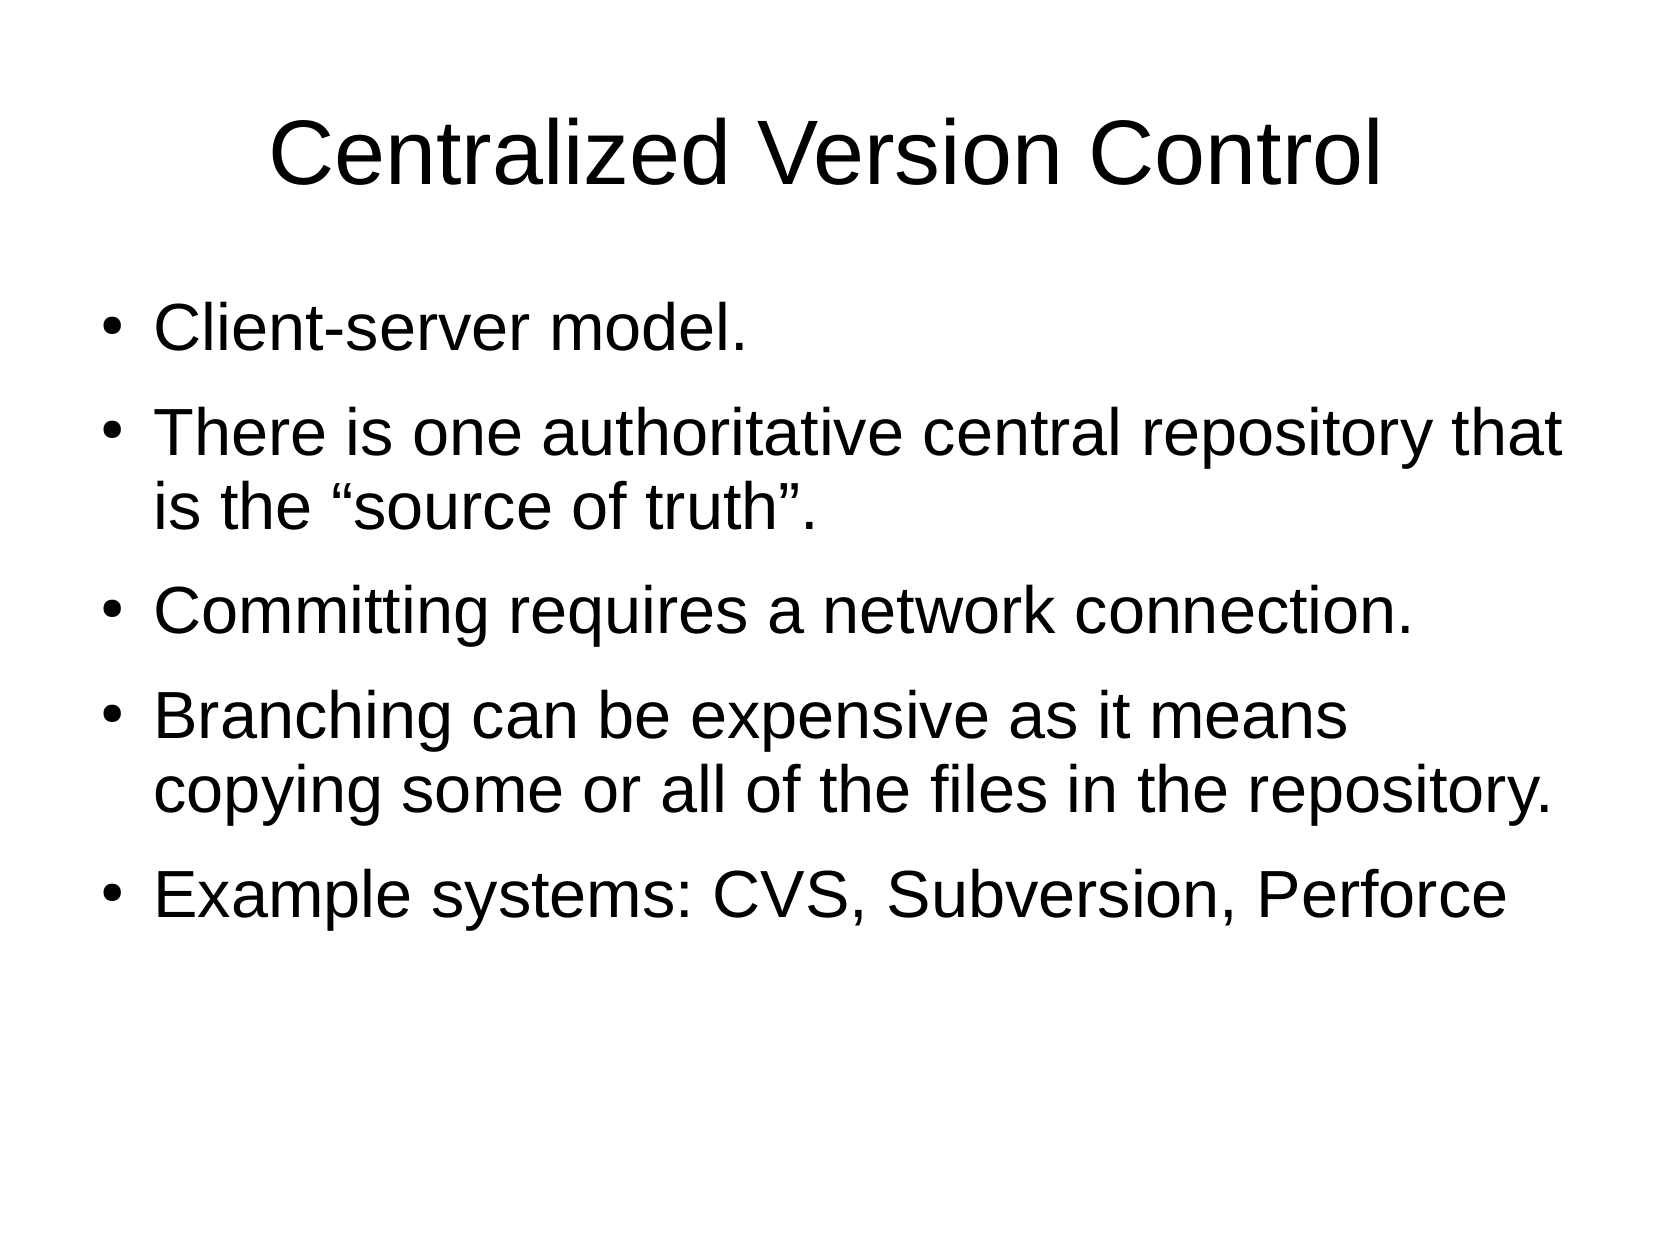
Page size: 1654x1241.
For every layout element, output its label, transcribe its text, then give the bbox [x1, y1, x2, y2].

title Centralized Version Control [82, 49, 1571, 257]
list Client-server model. There is one authoritative central repository that is the “source of truth”. Committing requires a network connection. Branching can be expensive as it means copying some or all of the files in the repository. Example systems: CVS, Subversion, Perforce [82, 290, 1571, 1109]
